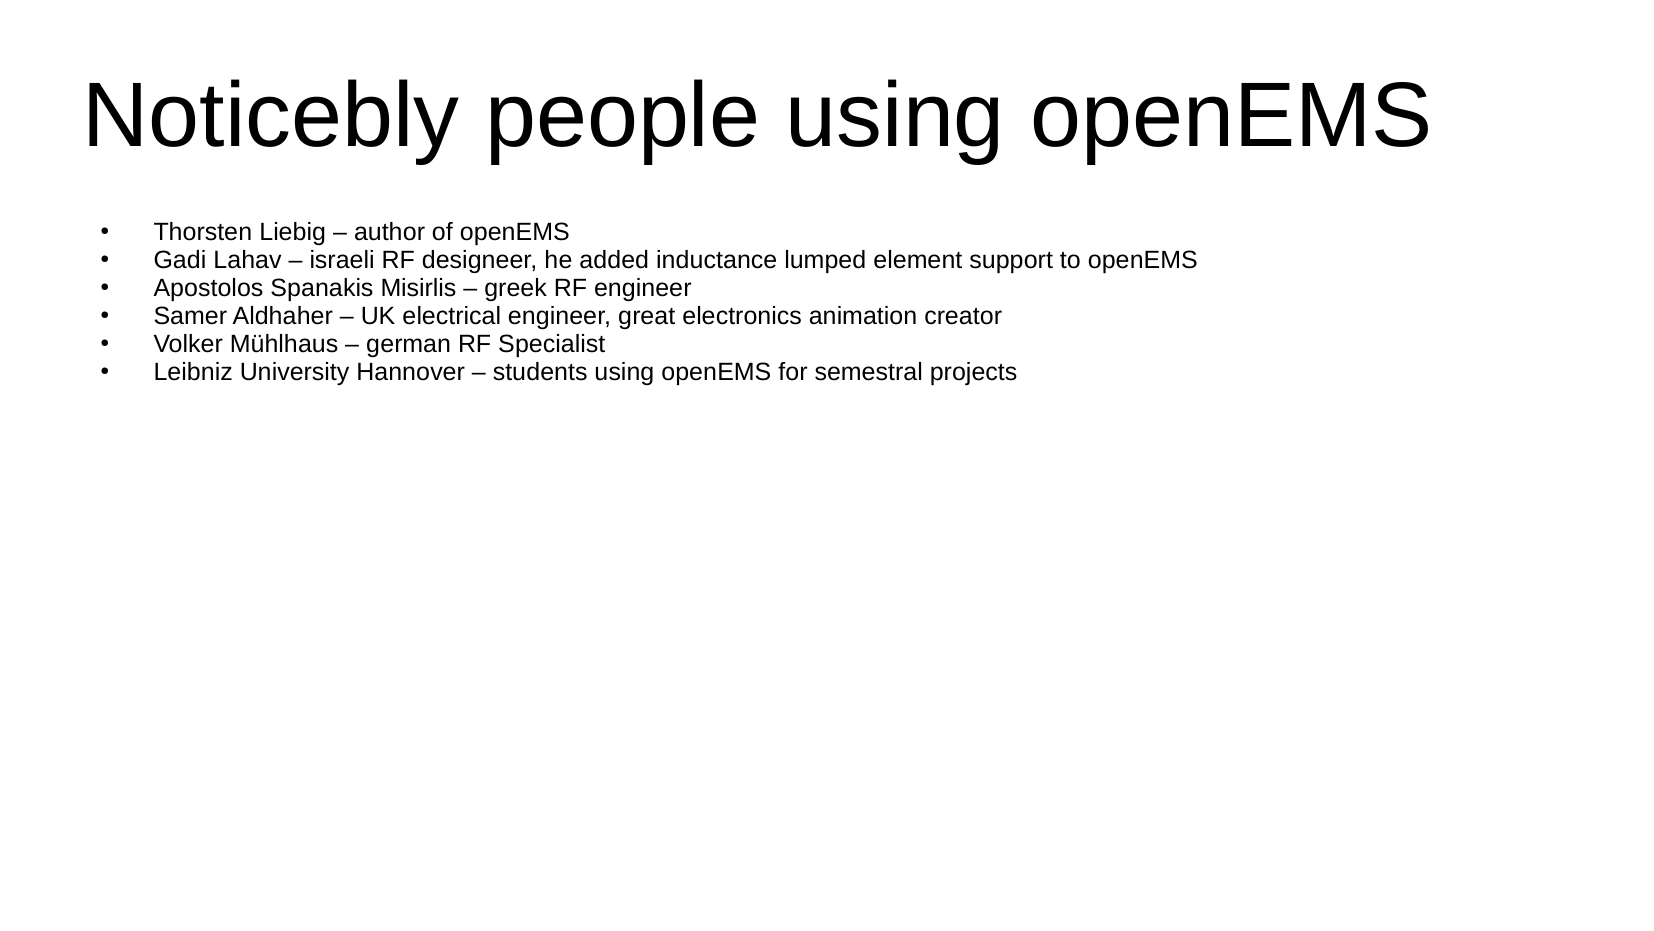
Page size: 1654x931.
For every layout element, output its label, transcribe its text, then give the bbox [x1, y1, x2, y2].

list Thorsten Liebig – author of openEMS Gadi Lahav – israeli RF designeer, he added inductance lumped element support to openEMS Apostolos Spanakis Misirlis – greek RF engineer Samer Aldhaher – UK electrical engineer, great electronics animation creator Volker Mühlhaus – german RF Specialist Leibniz University Hannover – students using openEMS for semestral projects [82, 217, 1571, 758]
title Noticebly people using openEMS [82, 37, 1571, 193]
